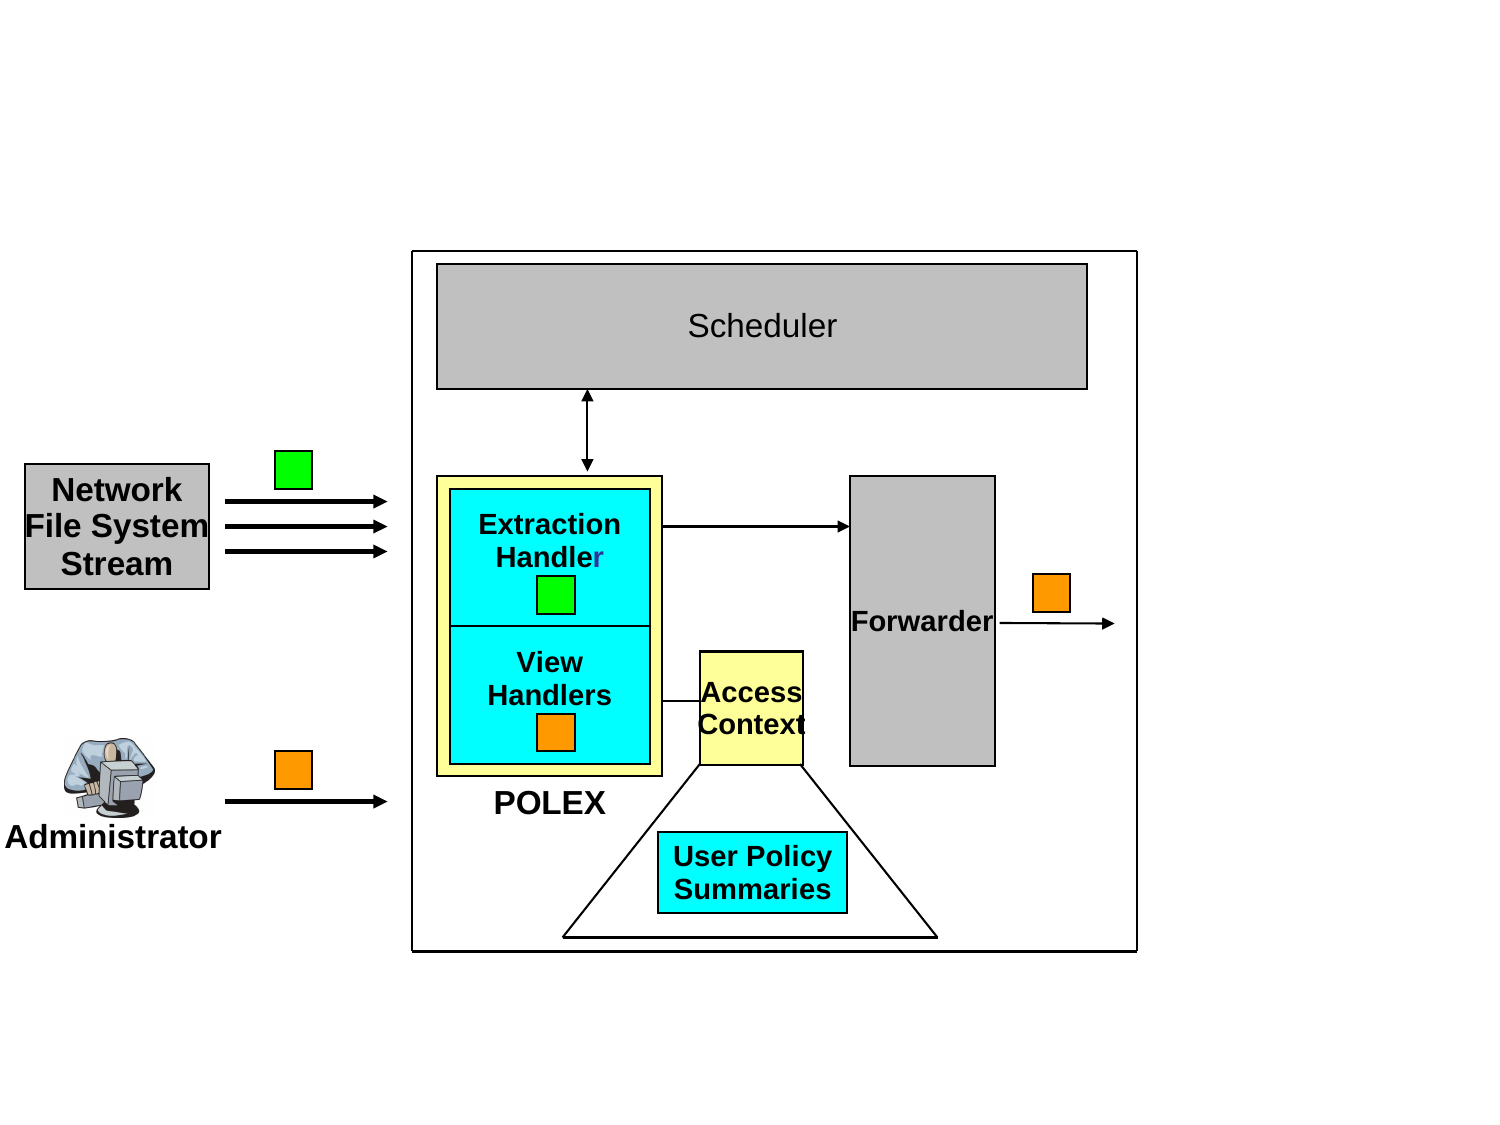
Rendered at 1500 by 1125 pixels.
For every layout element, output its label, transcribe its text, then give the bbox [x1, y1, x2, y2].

picture [64, 738, 155, 810]
text_box Forwarder [849, 476, 995, 766]
text_box [437, 476, 663, 777]
text_box [274, 451, 313, 489]
text_box Network File System Stream [24, 463, 209, 589]
text_box Administrator [0, 810, 237, 864]
text_box [1032, 574, 1071, 612]
text_box POLEX [478, 776, 622, 829]
text_box Access Context [699, 651, 804, 766]
text_box View Handlers [449, 626, 650, 764]
text_box Extraction Handler [449, 488, 650, 626]
text_box [274, 751, 313, 789]
text_box Scheduler [437, 263, 1088, 389]
text_box User Policy Summaries [658, 832, 848, 914]
